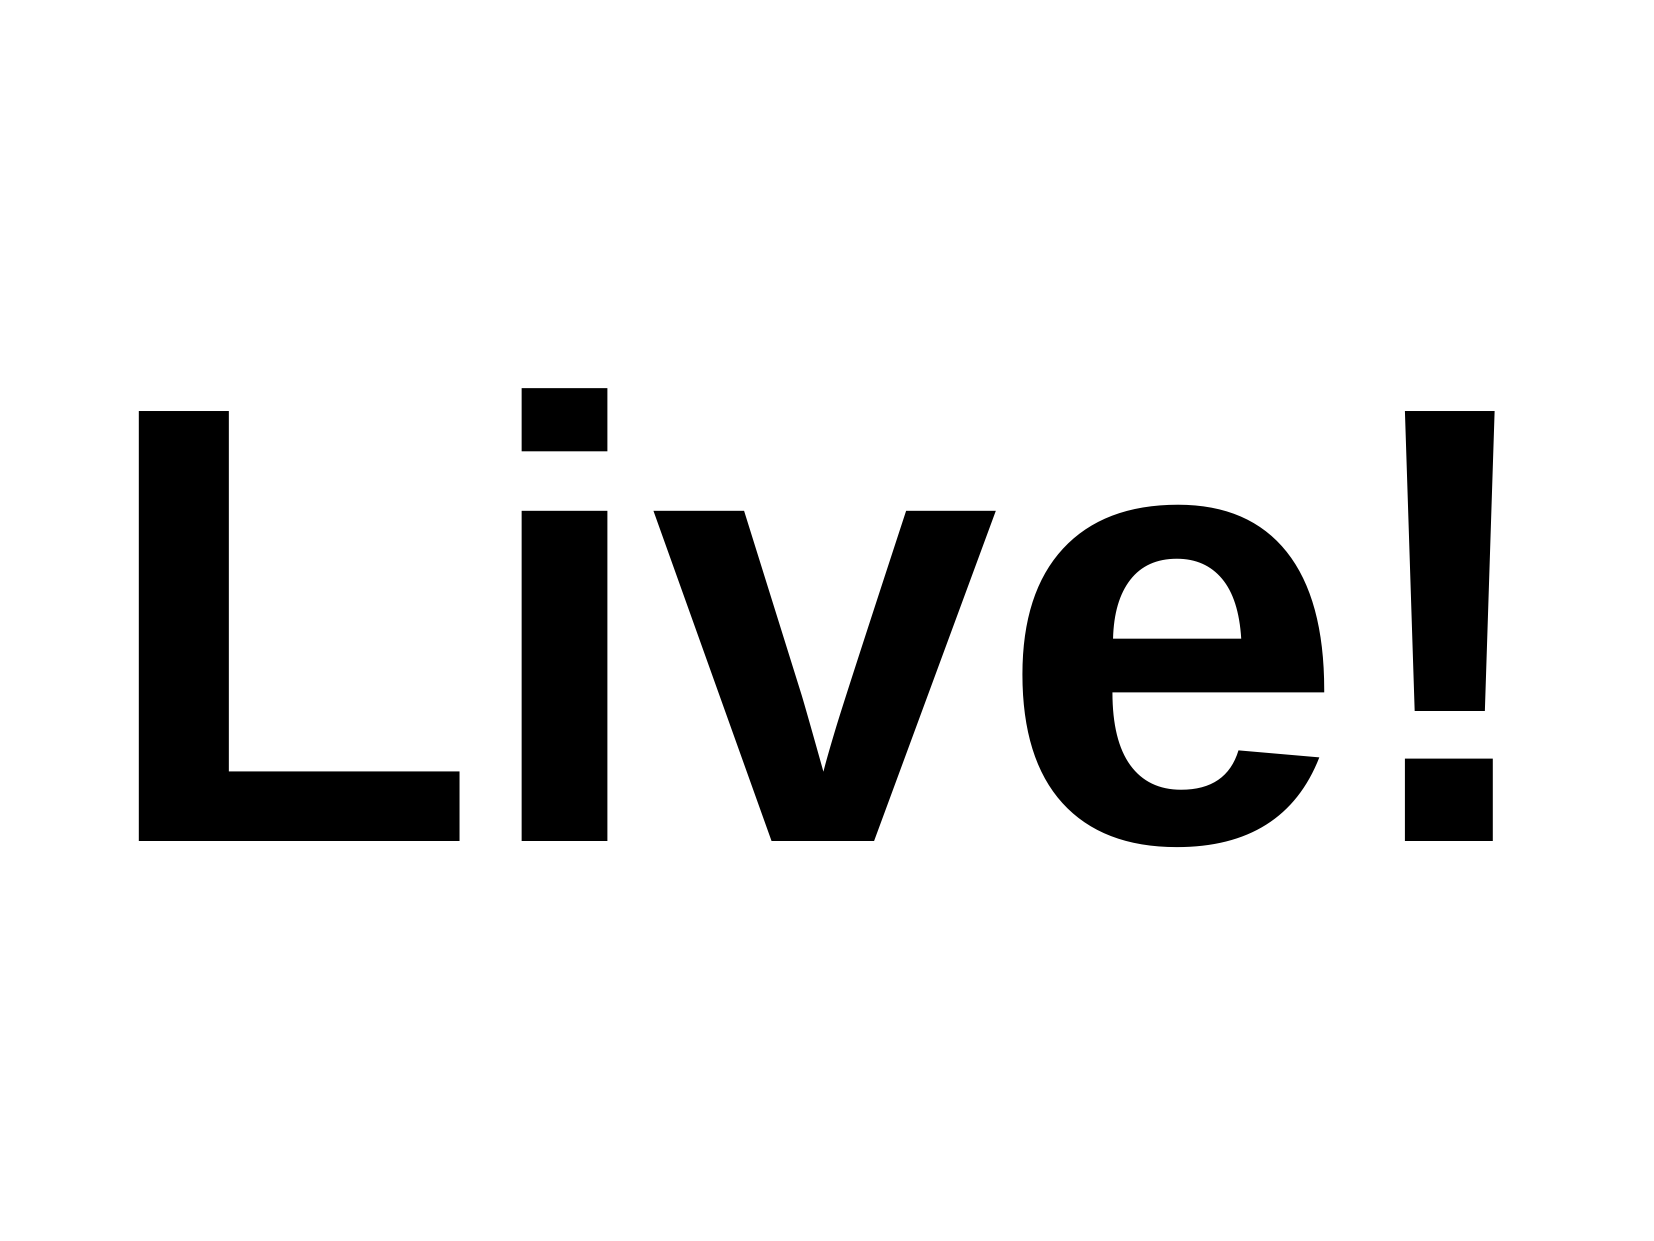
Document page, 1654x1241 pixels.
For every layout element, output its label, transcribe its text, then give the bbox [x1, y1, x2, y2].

title Live! [82, 49, 1571, 1201]
